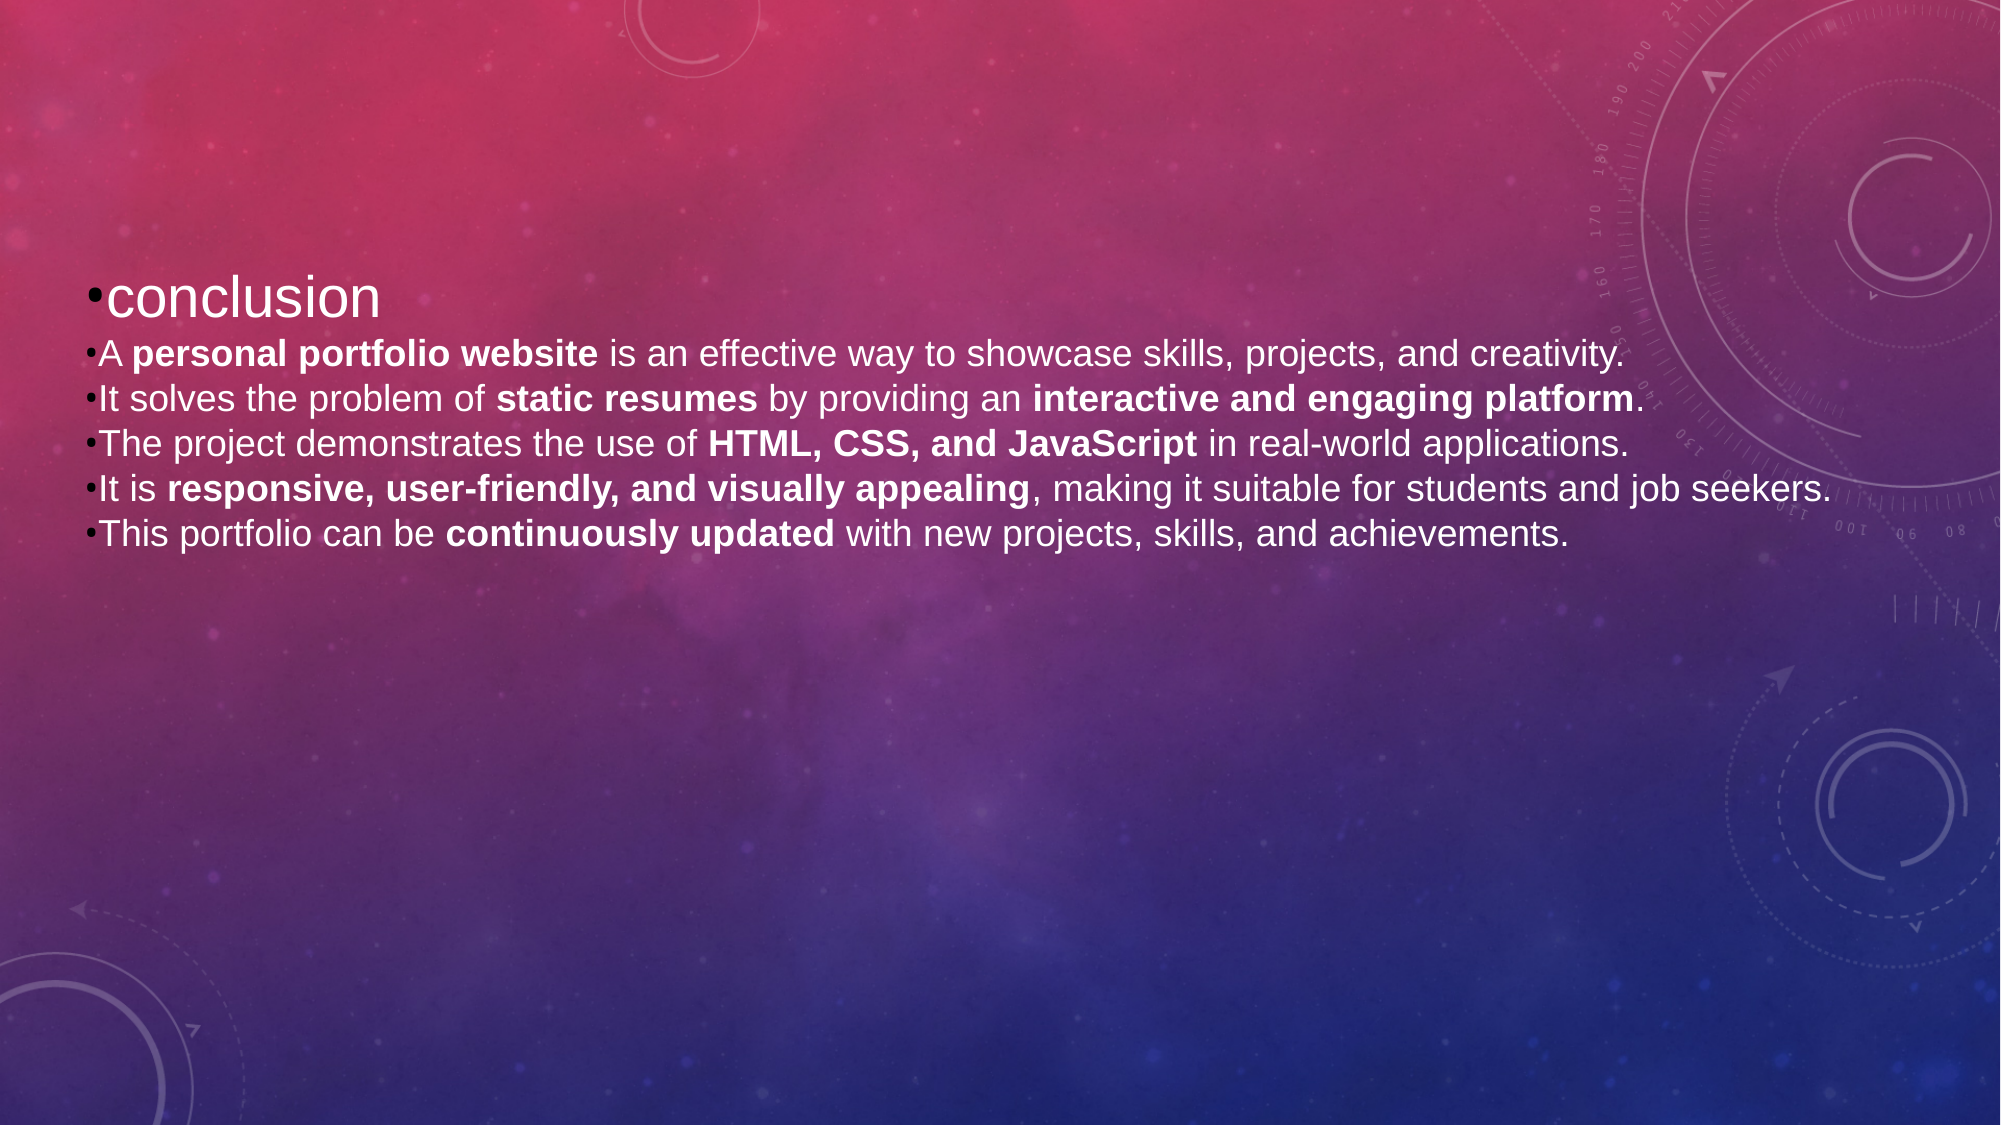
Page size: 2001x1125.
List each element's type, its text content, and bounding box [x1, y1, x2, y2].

text_box conclusion A personal portfolio website is an effective way to showcase skills, projects, and creativity. It solves the problem of static resumes by providing an interactive and engaging platform. The project demonstrates the use of HTML, CSS, and JavaScript in real-world applications. It is responsive, user-friendly, and visually appealing, making it suitable for students and job seekers. This portfolio can be continuously updated with new projects, skills, and achievements. [69, 251, 1848, 562]
